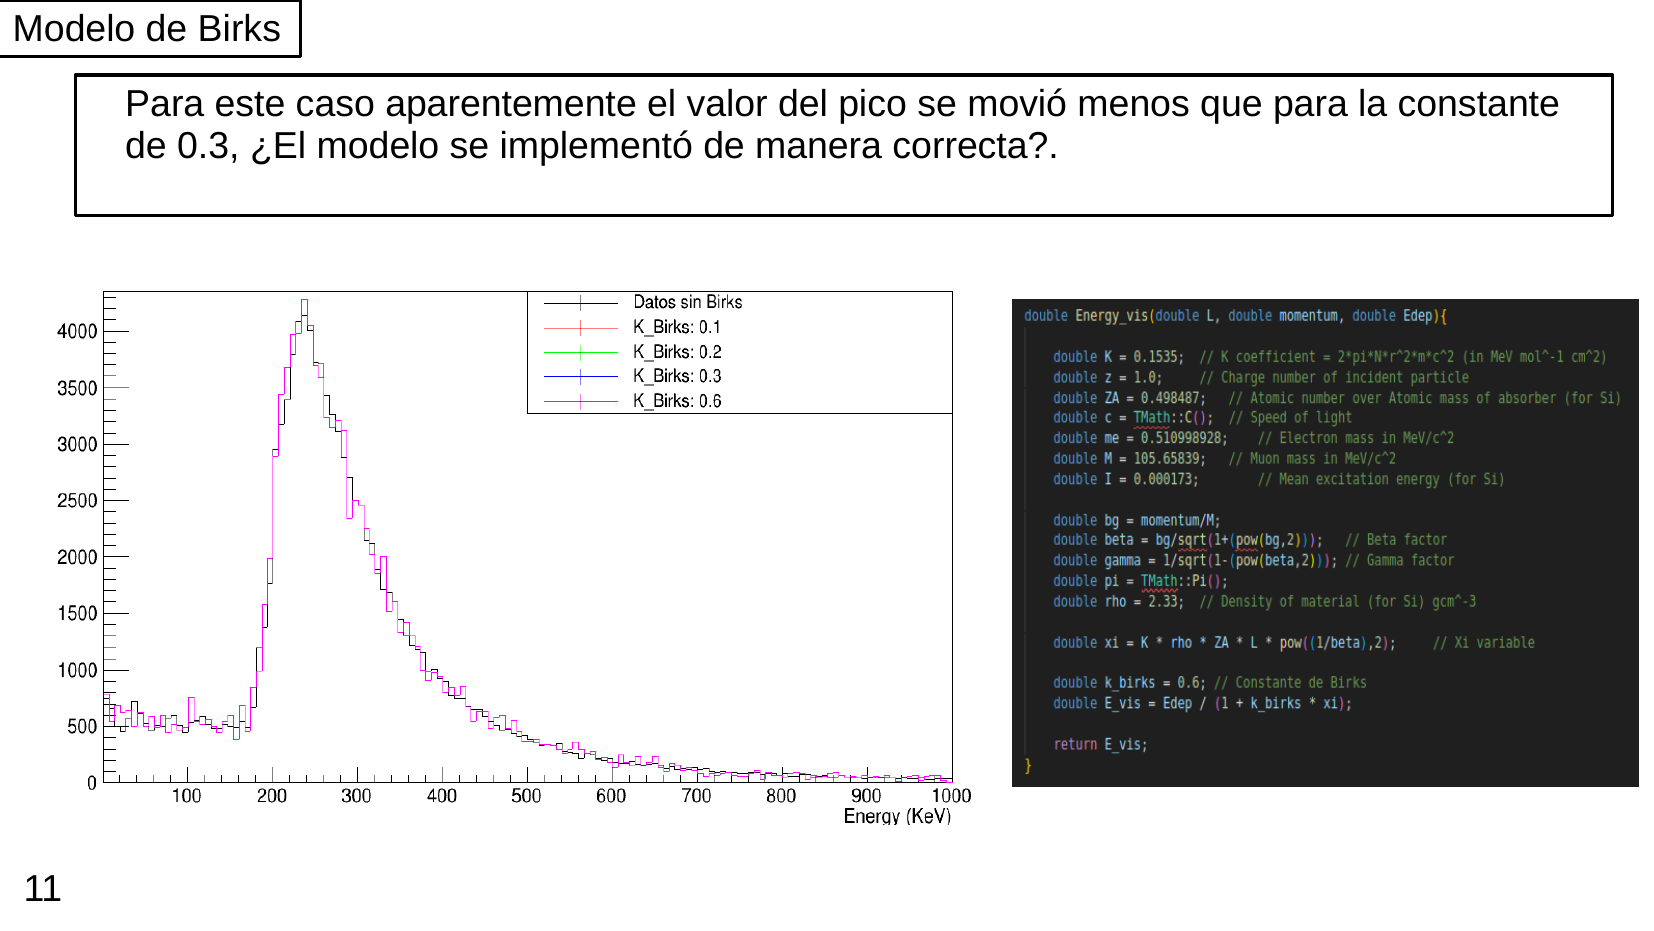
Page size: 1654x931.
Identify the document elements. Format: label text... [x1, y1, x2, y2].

text_box Para este caso aparentemente el valor del pico se movió menos que para la constante de 0.3, ¿El modelo se implementó de manera correcta?. [75, 75, 1613, 216]
text_box Modelo de Birks [0, 0, 301, 57]
picture [57, 281, 976, 826]
picture [1012, 299, 1639, 788]
text_box <number> [8, 860, 638, 931]
